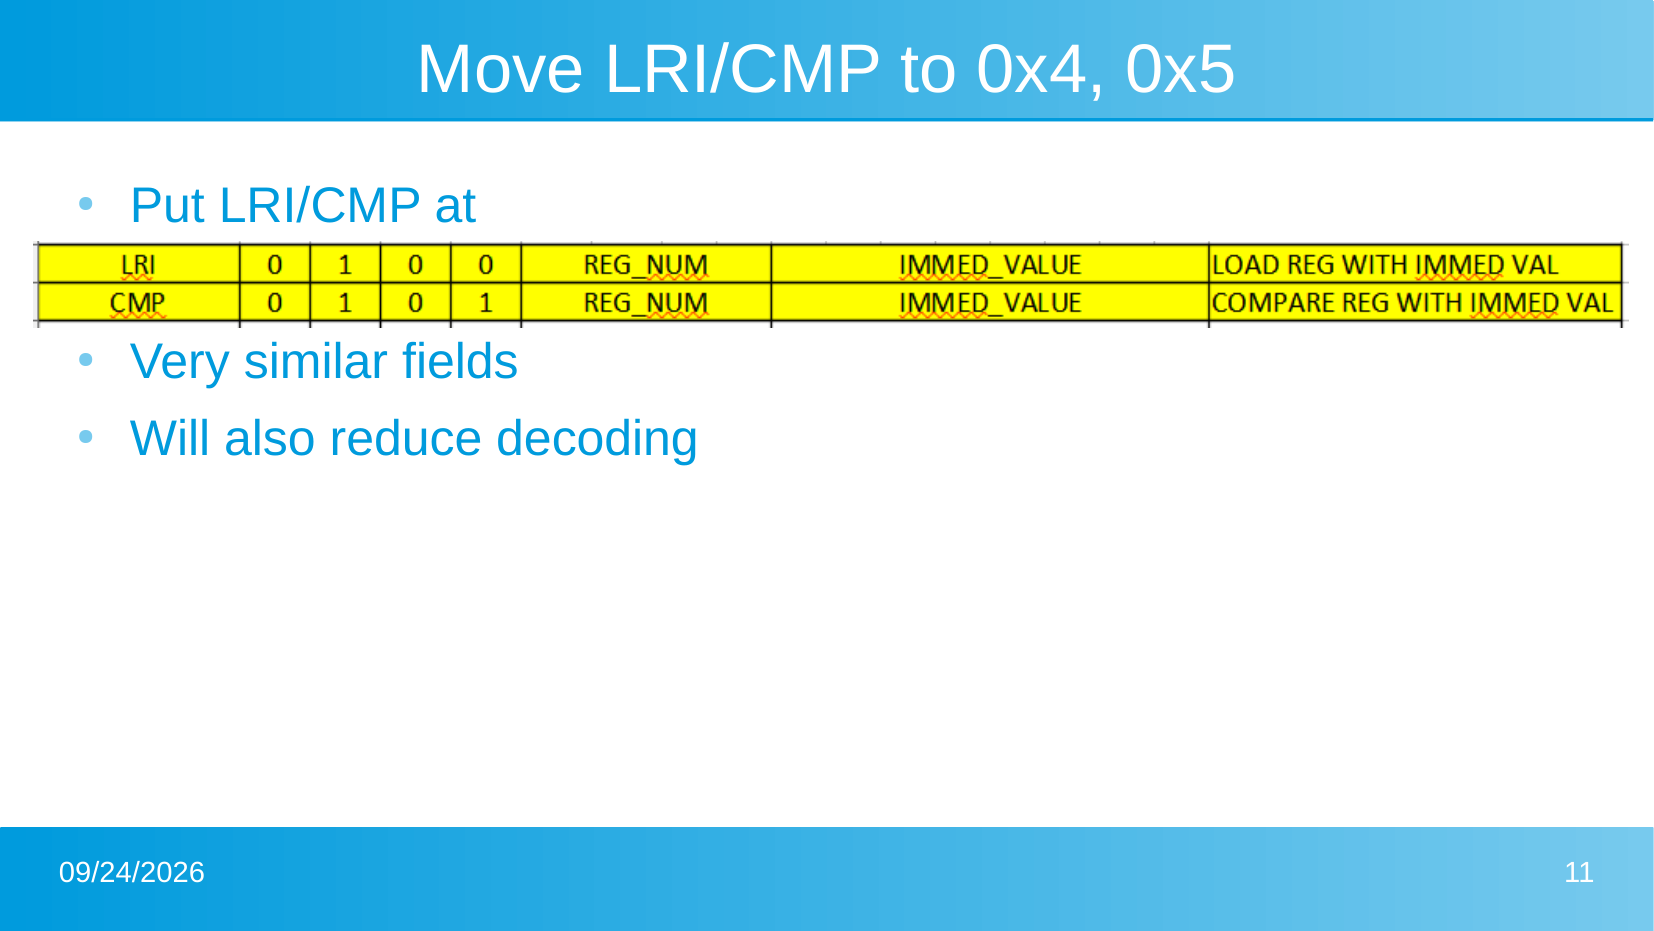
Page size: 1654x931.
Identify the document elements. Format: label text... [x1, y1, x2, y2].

title Move LRI/CMP to 0x4, 0x5 [59, 29, 1595, 108]
list Put LRI/CMP at Very similar fields Will also reduce decoding [59, 328, 1595, 488]
list Put LRI/CMP at Very similar fields Will also reduce decoding [59, 177, 1595, 241]
picture [33, 241, 1629, 328]
